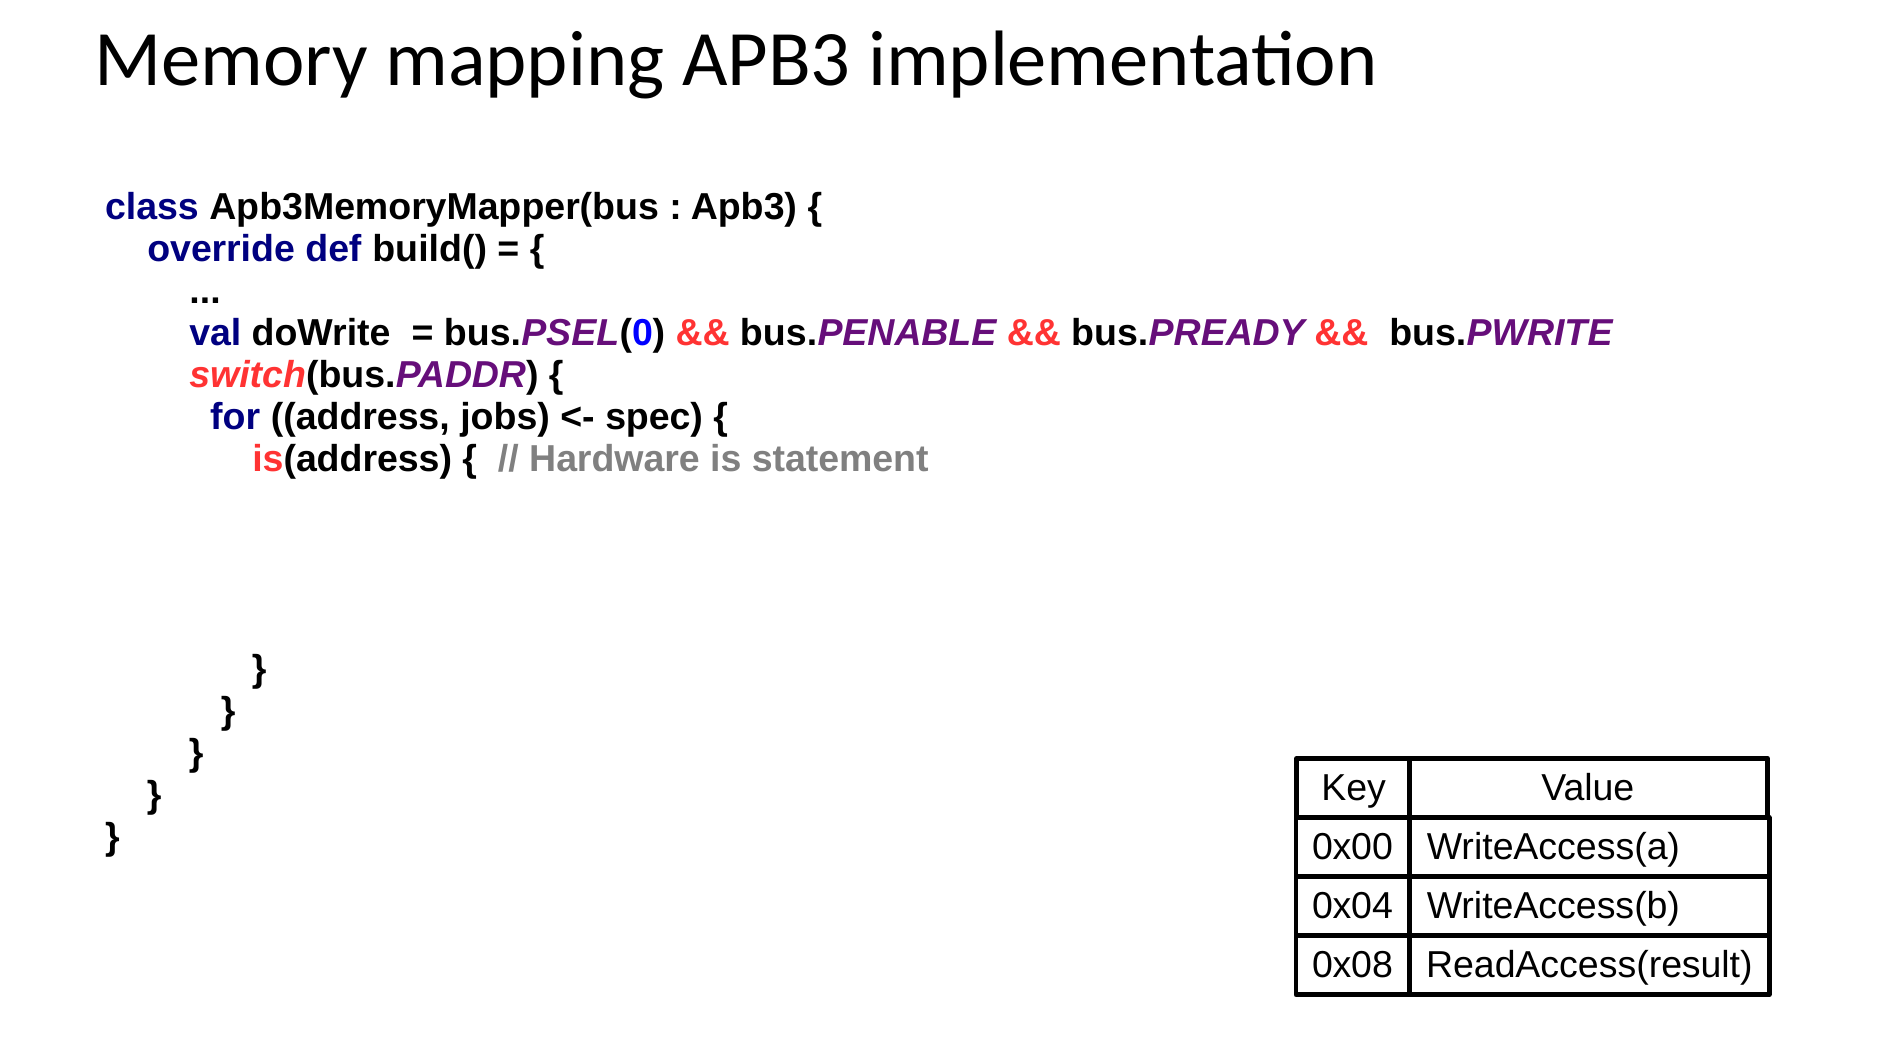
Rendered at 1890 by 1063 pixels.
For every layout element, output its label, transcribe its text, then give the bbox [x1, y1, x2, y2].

picture [1293, 755, 1772, 997]
title Memory mapping APB3 implementation [94, 0, 1796, 155]
text_box class Apb3MemoryMapper(bus : Apb3) { override def build() = { ... val doWrite = bus.PSEL(0) && bus.PENABLE && bus.PREADY && bus.PWRITE switch(bus.PADDR) { for ((address, jobs) <- spec) { is(address) { // Hardware is statement } } } } } [90, 178, 1819, 1058]
